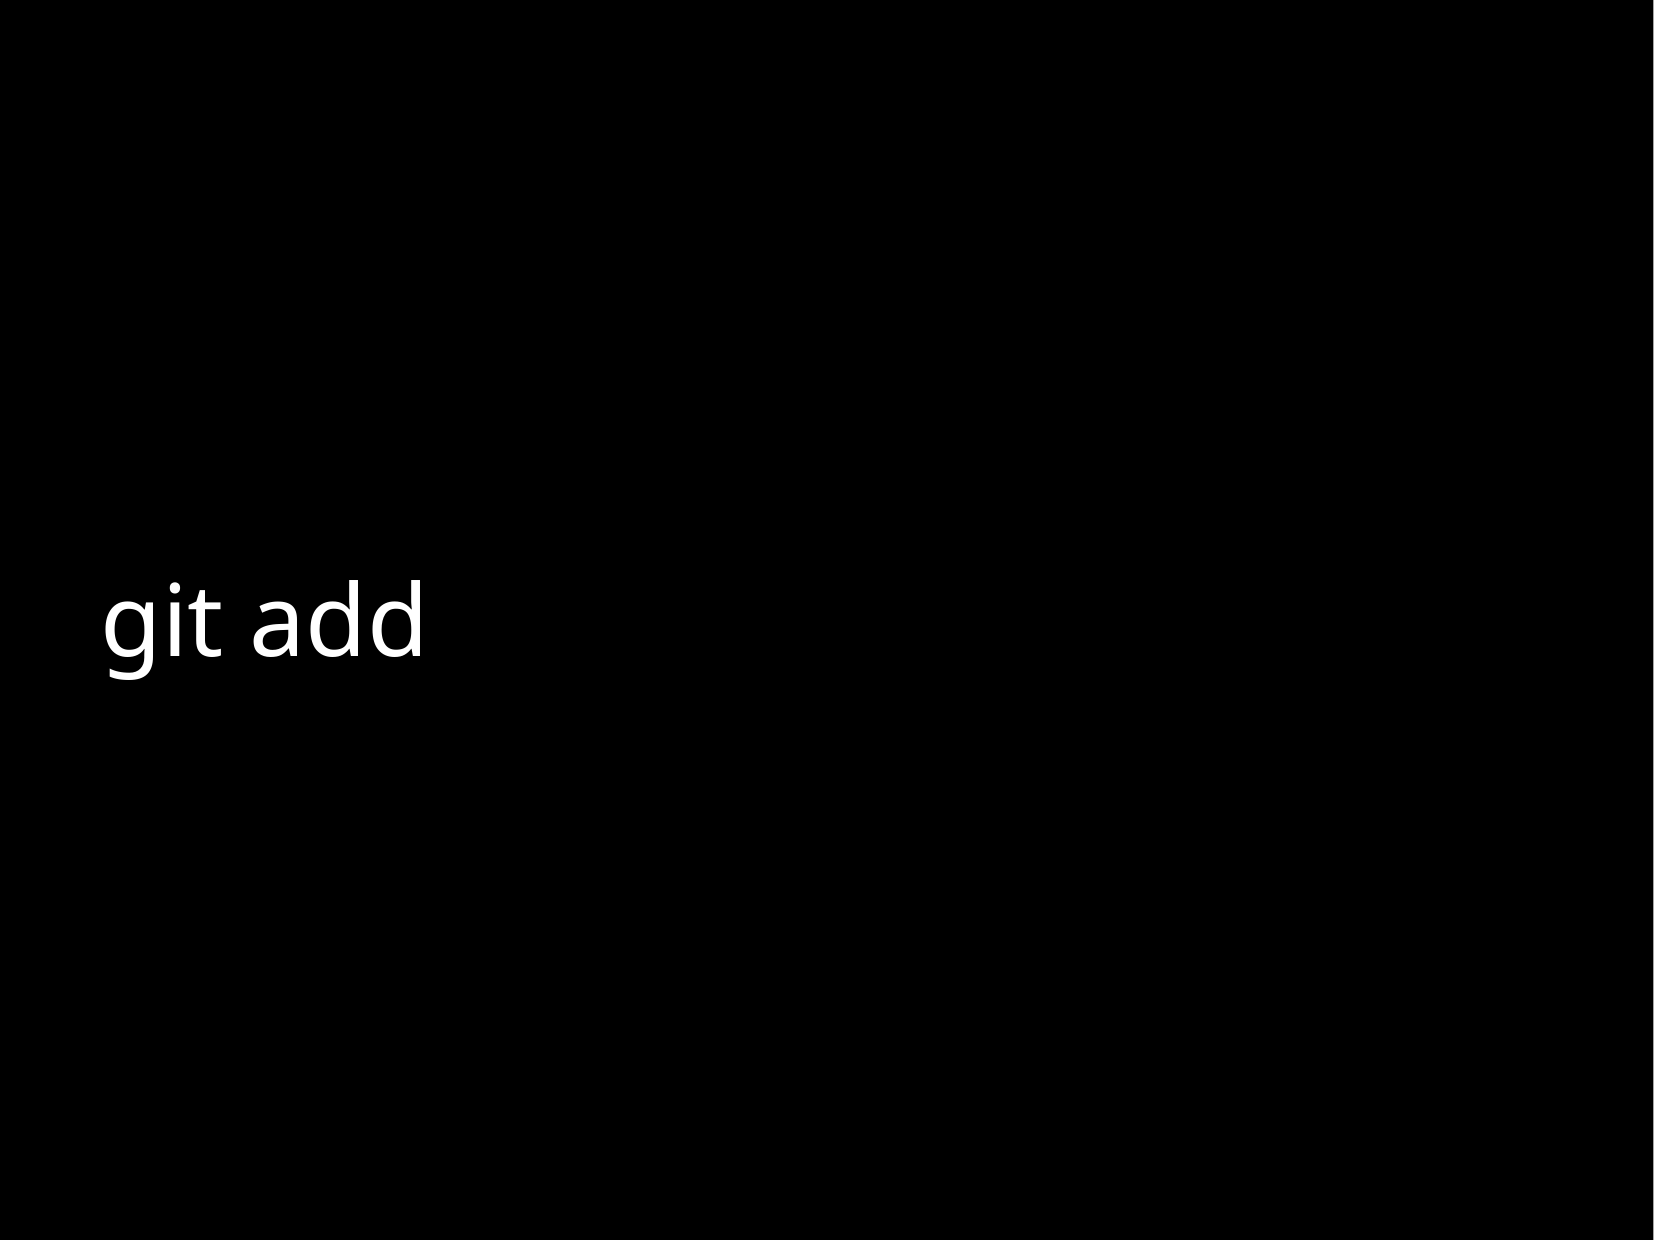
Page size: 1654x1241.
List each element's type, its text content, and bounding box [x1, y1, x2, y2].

subtitle git add [88, 88, 1536, 1010]
